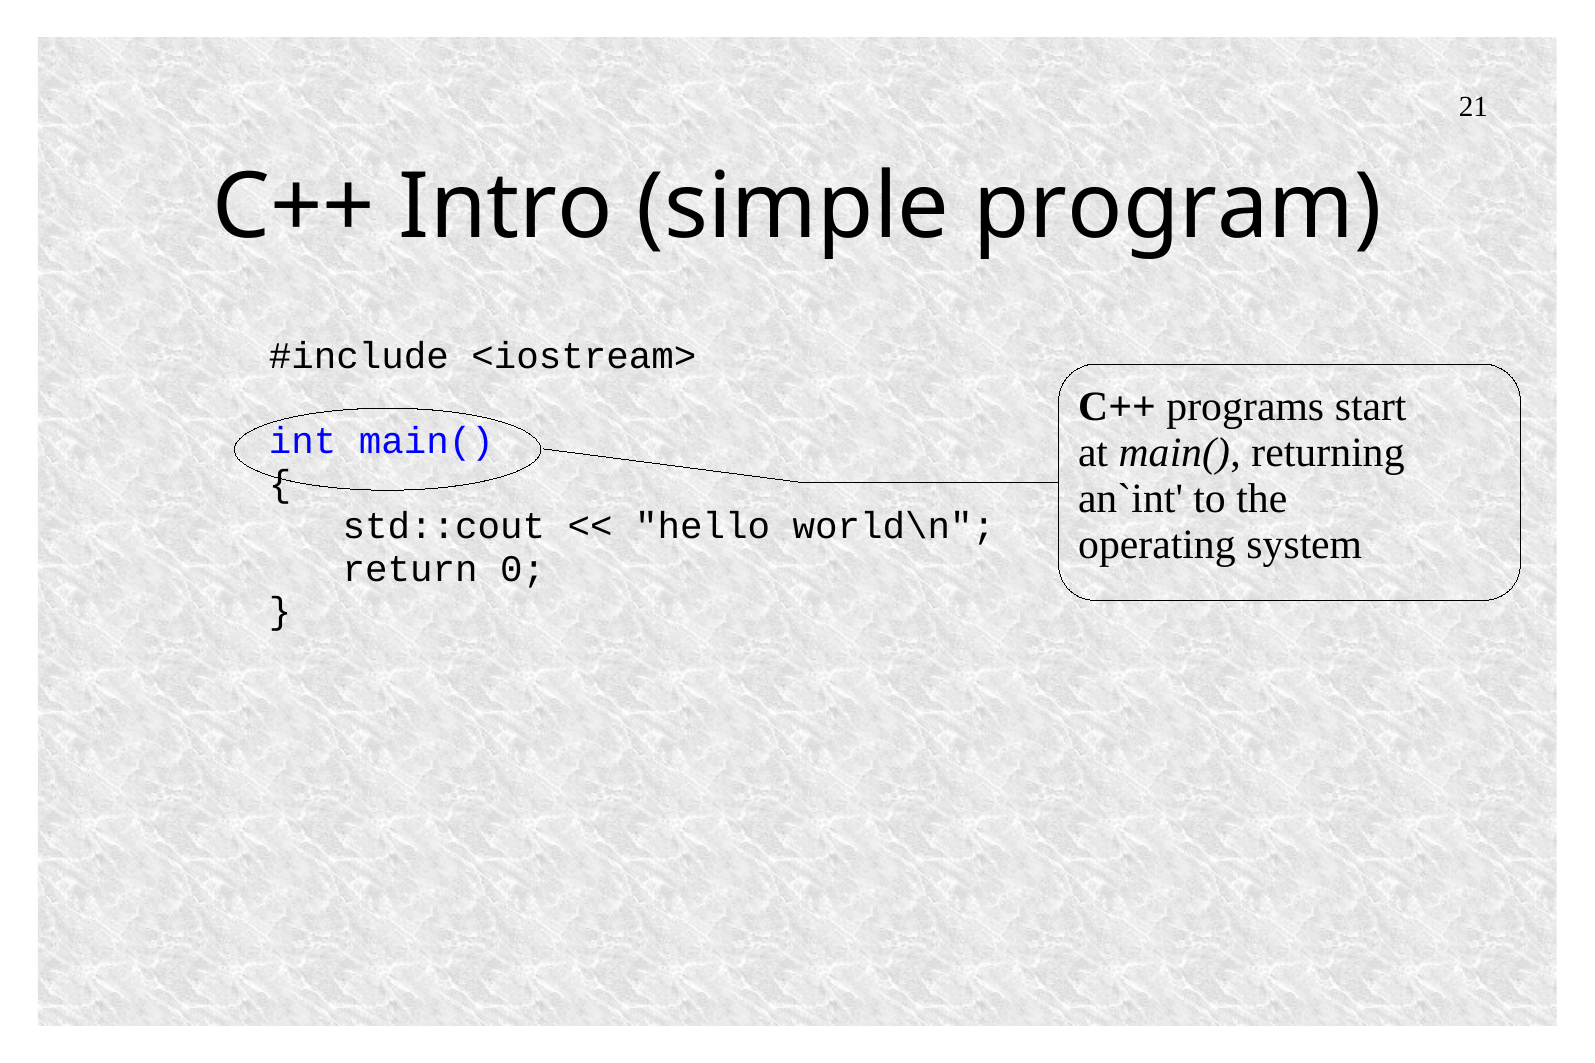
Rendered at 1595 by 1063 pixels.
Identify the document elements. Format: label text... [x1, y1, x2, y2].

picture [37, 37, 1557, 1026]
title C++ Intro (simple program) [149, 119, 1447, 285]
text_box #include <iostream> int main() { std::cout << "hello world\n"; return 0; } [268, 337, 1140, 730]
text_box C++ programs start at main(), returning an`int' to the operating system [1078, 382, 1418, 577]
